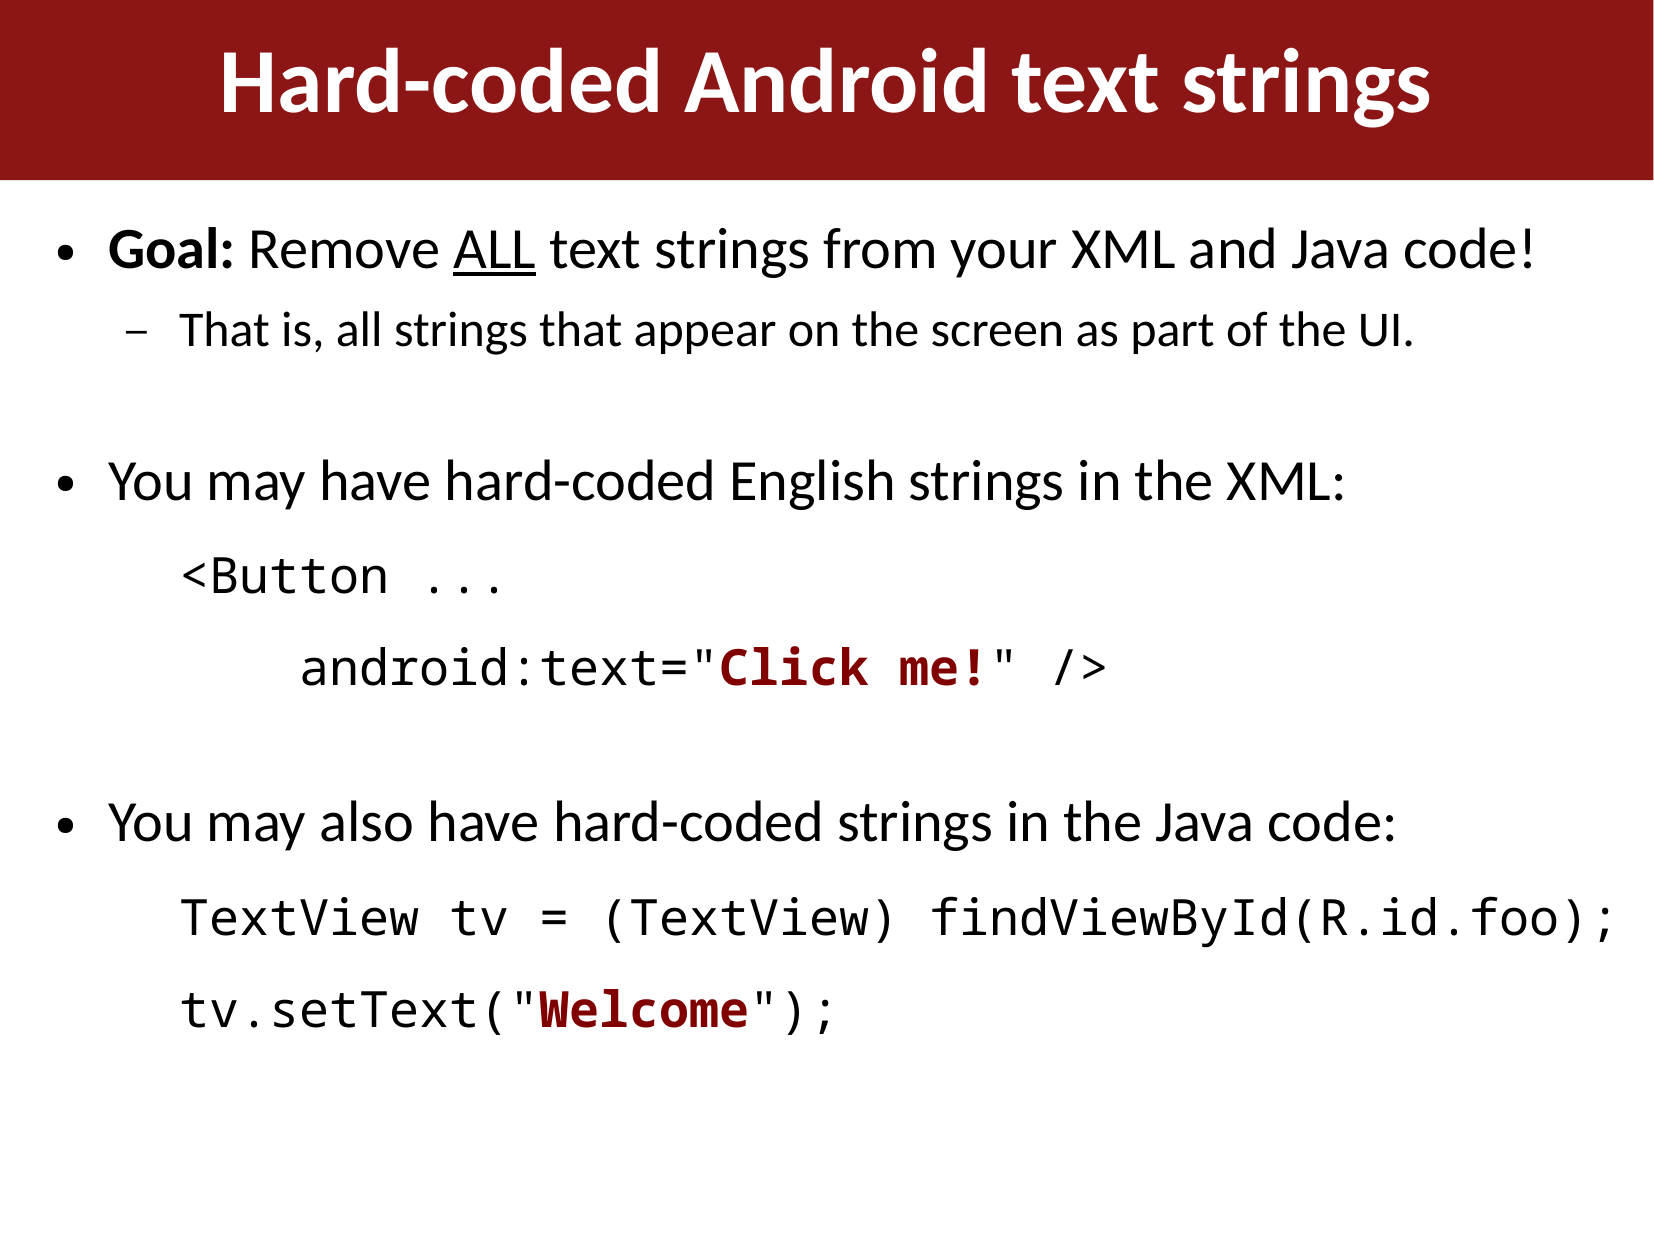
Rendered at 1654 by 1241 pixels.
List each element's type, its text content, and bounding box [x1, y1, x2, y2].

title Hard-coded Android text strings [0, 0, 1654, 181]
list Goal: Remove ALL text strings from your XML and Java code! That is, all strings that appear on the screen as part of the UI. You may have hard-coded English strings in the XML: <Button ... android:text="Click me!" /> You may also have hard-coded strings in the Java code: TextView tv = (TextView) findViewById(R.id.foo); tv.setText("Welcome"); [37, 225, 1636, 1186]
